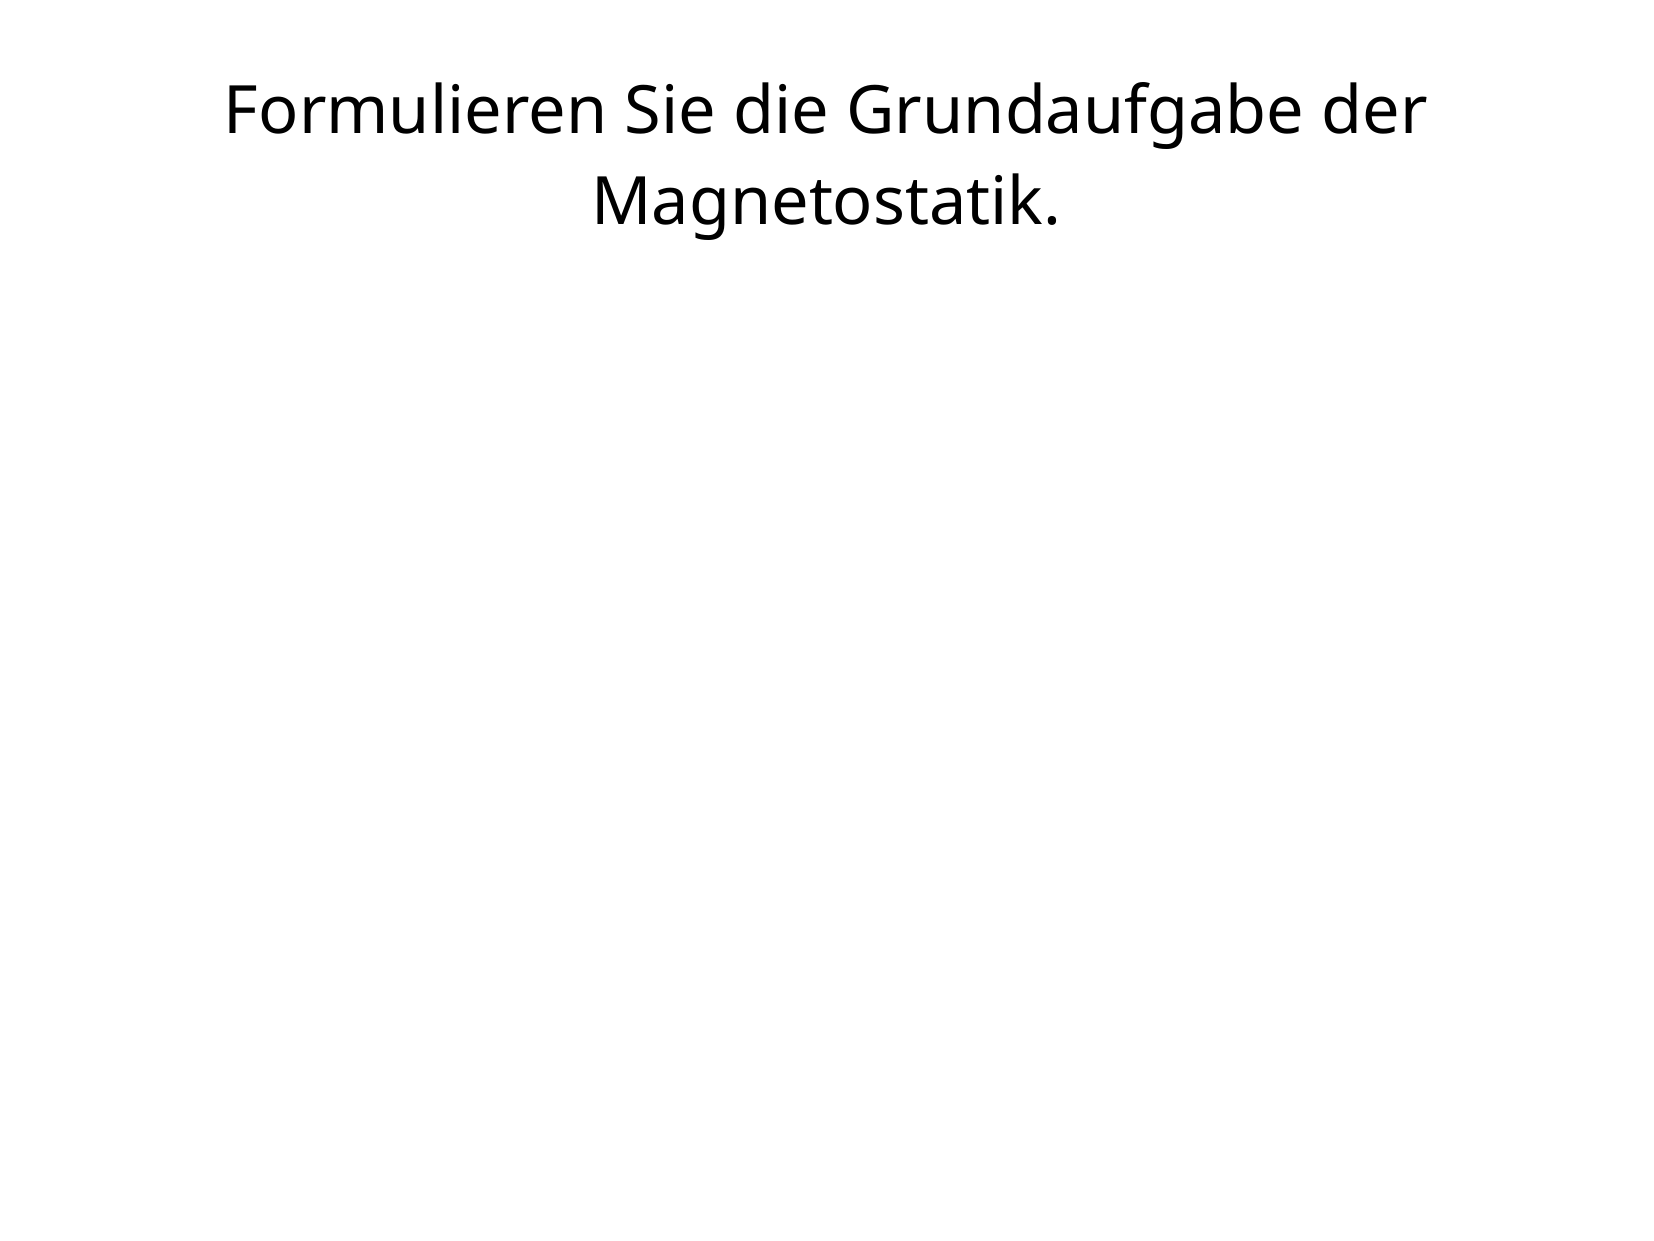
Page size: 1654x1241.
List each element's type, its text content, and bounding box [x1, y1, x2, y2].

title Formulieren Sie die Grundaufgabe der Magnetostatik. [82, 49, 1571, 257]
